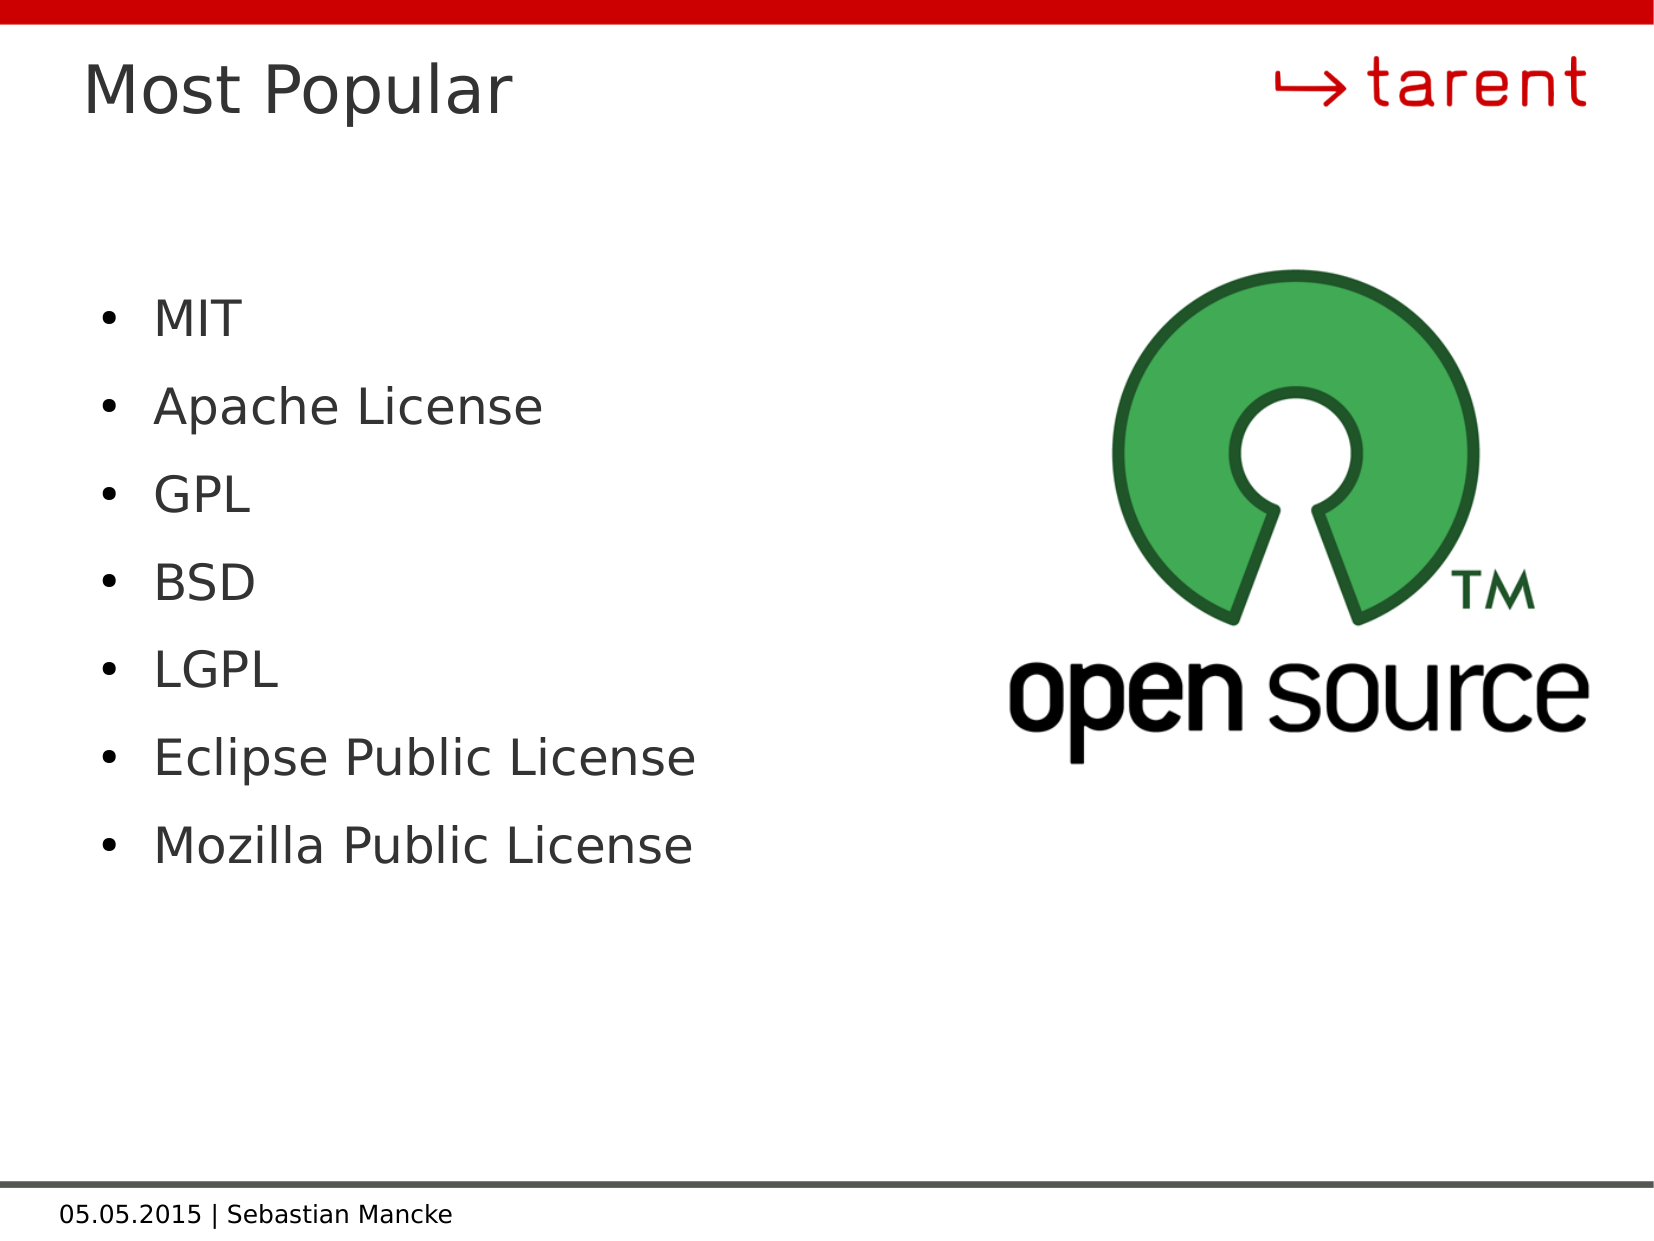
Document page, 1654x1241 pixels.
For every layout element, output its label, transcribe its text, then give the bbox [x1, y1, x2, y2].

picture [0, 0, 1654, 26]
list MIT Apache License GPL BSD LGPL Eclipse Public License Mozilla Public License [82, 290, 1571, 1094]
picture [1571, 51, 1612, 120]
picture [974, 236, 1625, 798]
title Most Popular [82, 40, 1571, 140]
picture [0, 1181, 1654, 1188]
